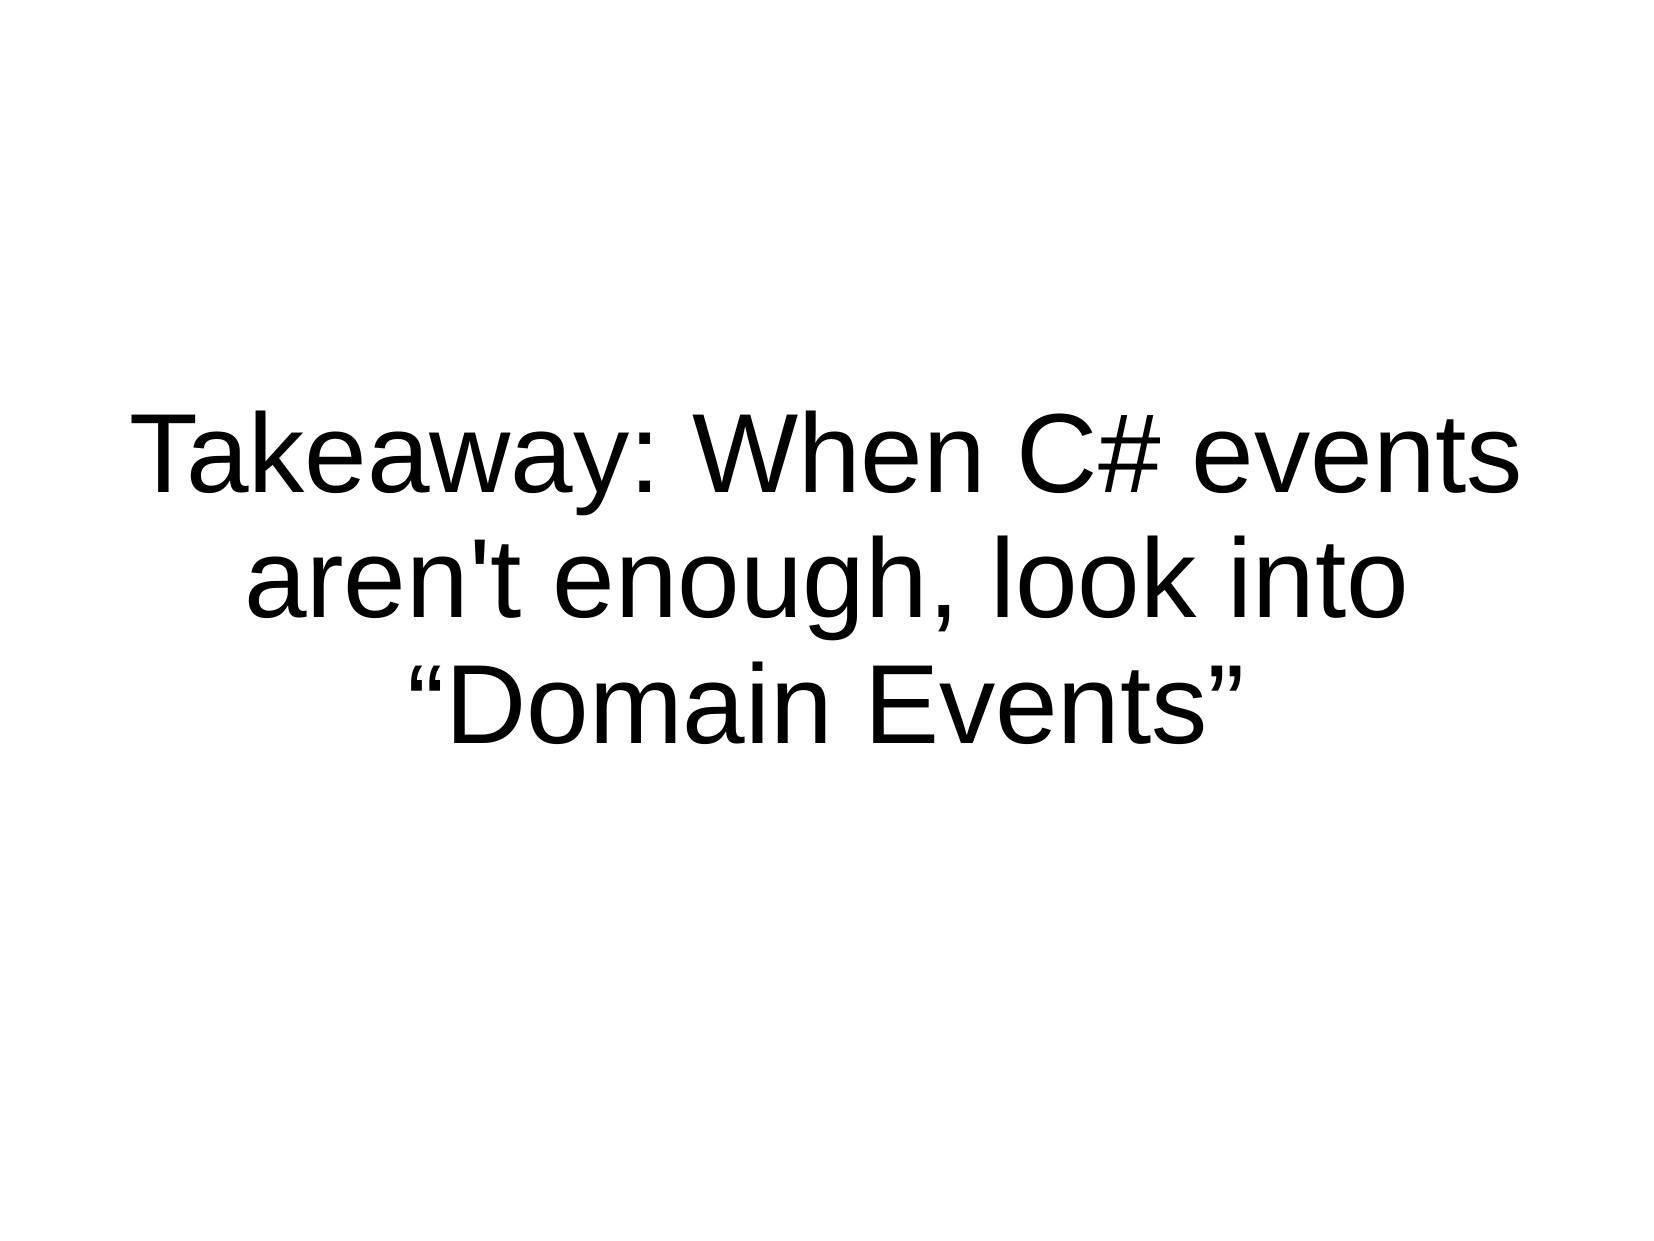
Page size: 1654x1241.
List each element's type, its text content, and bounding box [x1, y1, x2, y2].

subtitle Takeaway: When C# events aren't enough, look into “Domain Events” [82, 49, 1571, 1109]
